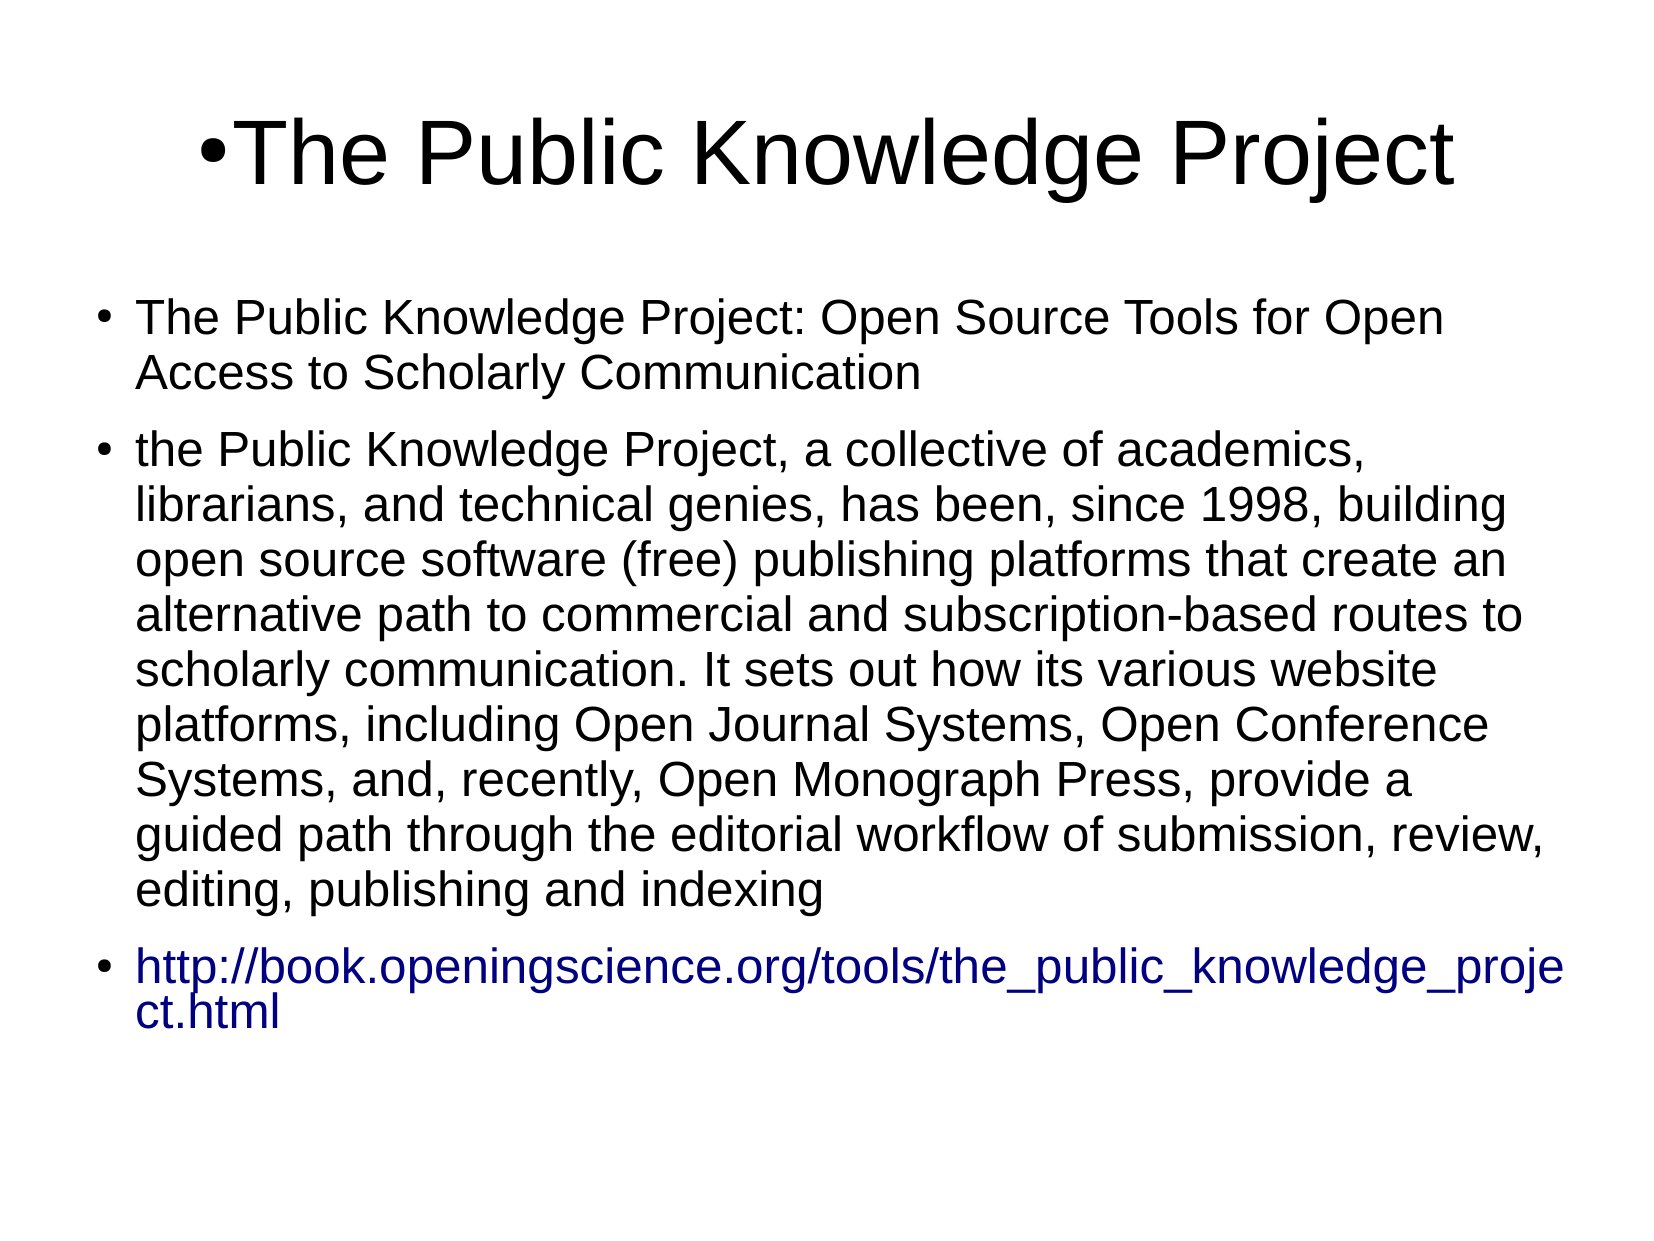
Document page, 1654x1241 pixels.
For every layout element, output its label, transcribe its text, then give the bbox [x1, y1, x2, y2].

list The Public Knowledge Project: Open Source Tools for Open Access to Scholarly Communication the Public Knowledge Project, a collective of academics, librarians, and technical genies, has been, since 1998, building open source software (free) publishing platforms that create an alternative path to commercial and subscription-based routes to scholarly communication. It sets out how its various website platforms, including Open Journal Systems, Open Conference Systems, and, recently, Open Monograph Press, provide a guided path through the editorial workflow of submission, review, editing, publishing and indexing http://book.openingscience.org/tools/the_public_knowledge_project.html [82, 290, 1571, 1010]
title The Public Knowledge Project [82, 49, 1571, 257]
